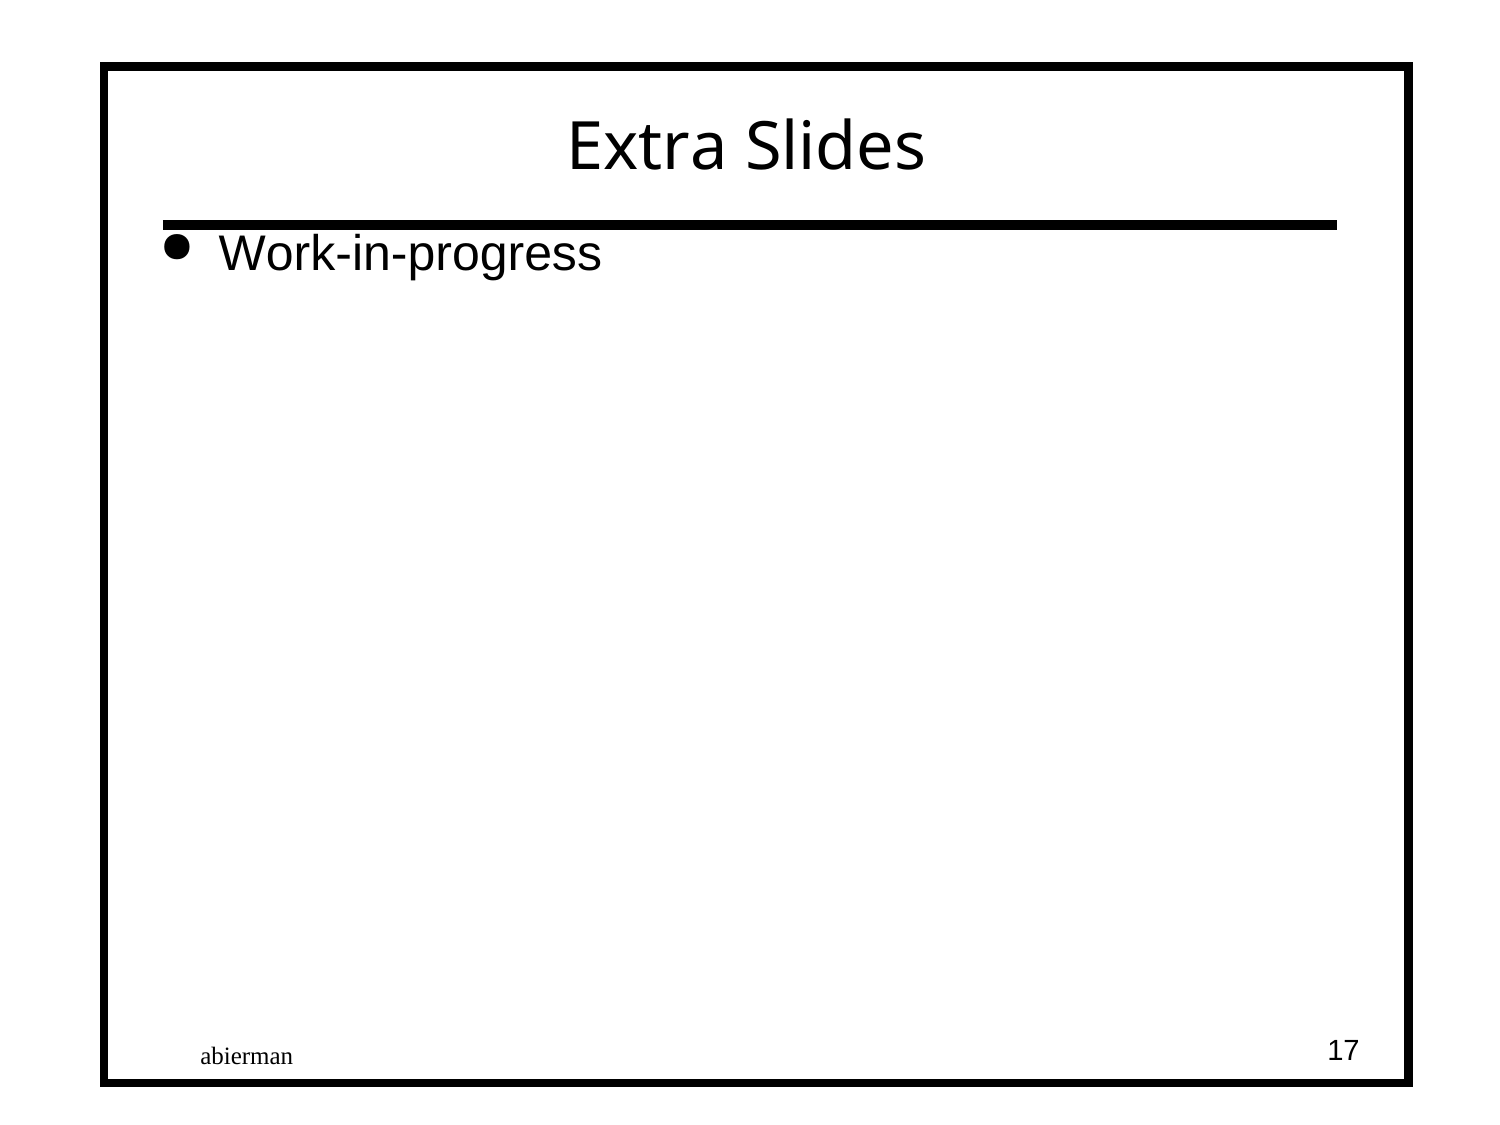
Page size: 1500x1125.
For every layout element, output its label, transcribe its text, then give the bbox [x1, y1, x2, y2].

list Work-in-progress [162, 224, 1338, 968]
title Extra Slides [162, 74, 1332, 213]
